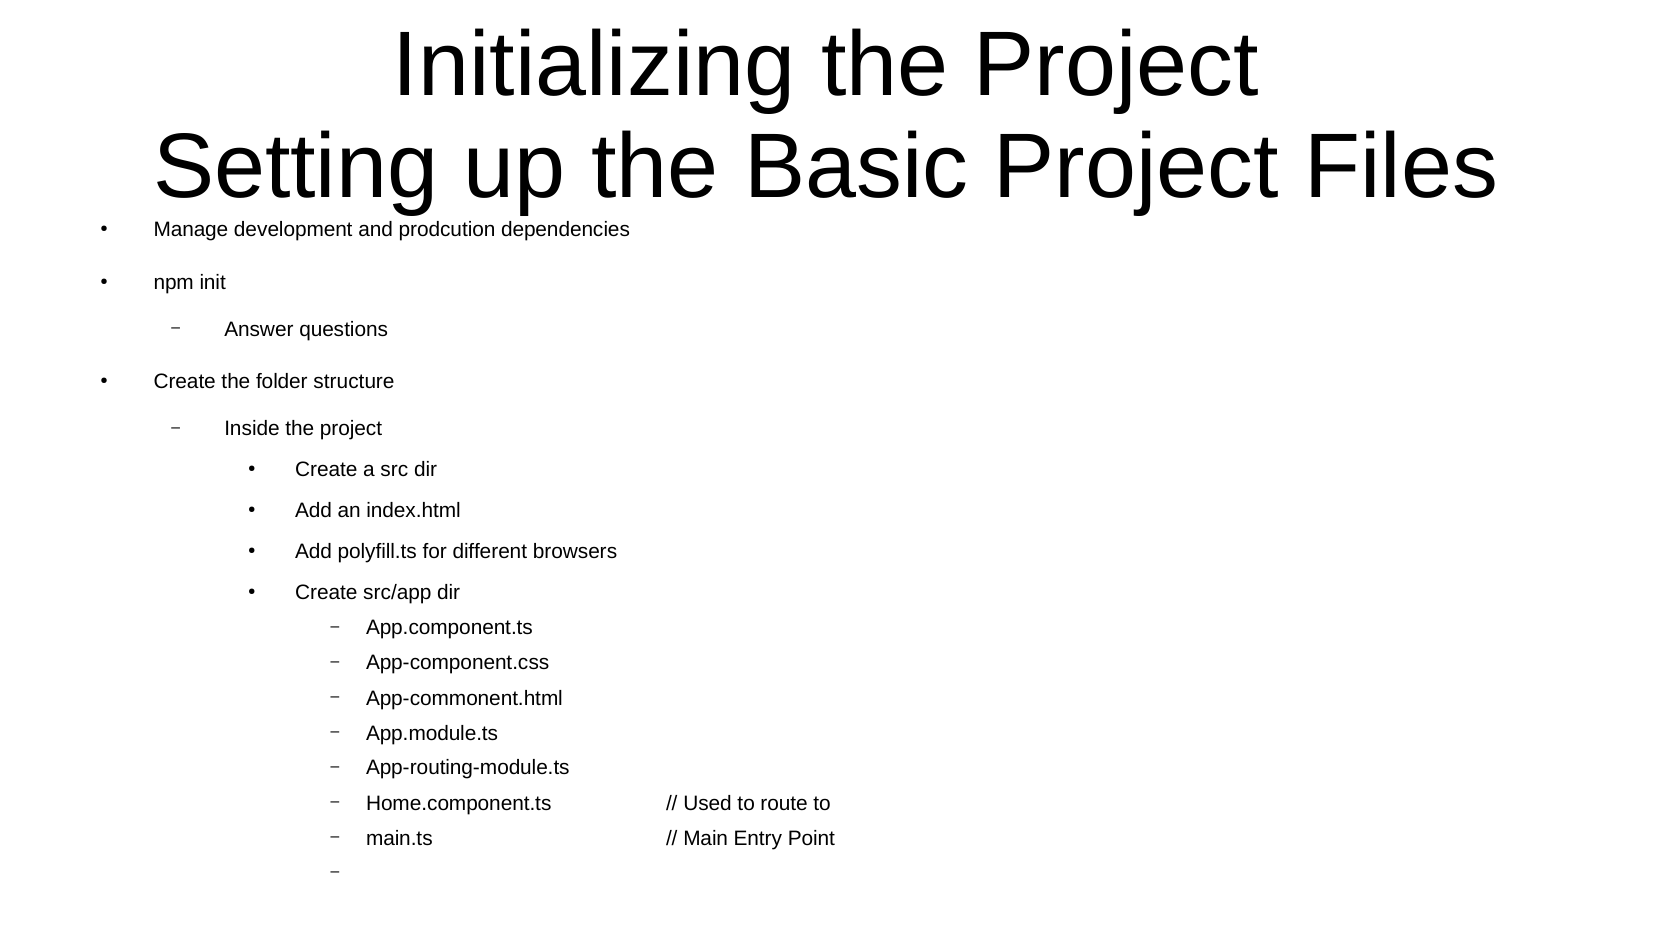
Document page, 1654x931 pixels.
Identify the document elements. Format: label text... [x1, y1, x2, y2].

list Manage development and prodcution dependencies npm init Answer questions Create the folder structure Inside the project Create a src dir Add an index.html Add polyfill.ts for different browsers Create src/app dir App.component.ts App-component.css App-commonent.html App.module.ts App-routing-module.ts Home.component.ts // Used to route to main.ts // Main Entry Point [82, 217, 1576, 901]
title Initializing the Project Setting up the Basic Project Files [82, 28, 1571, 201]
